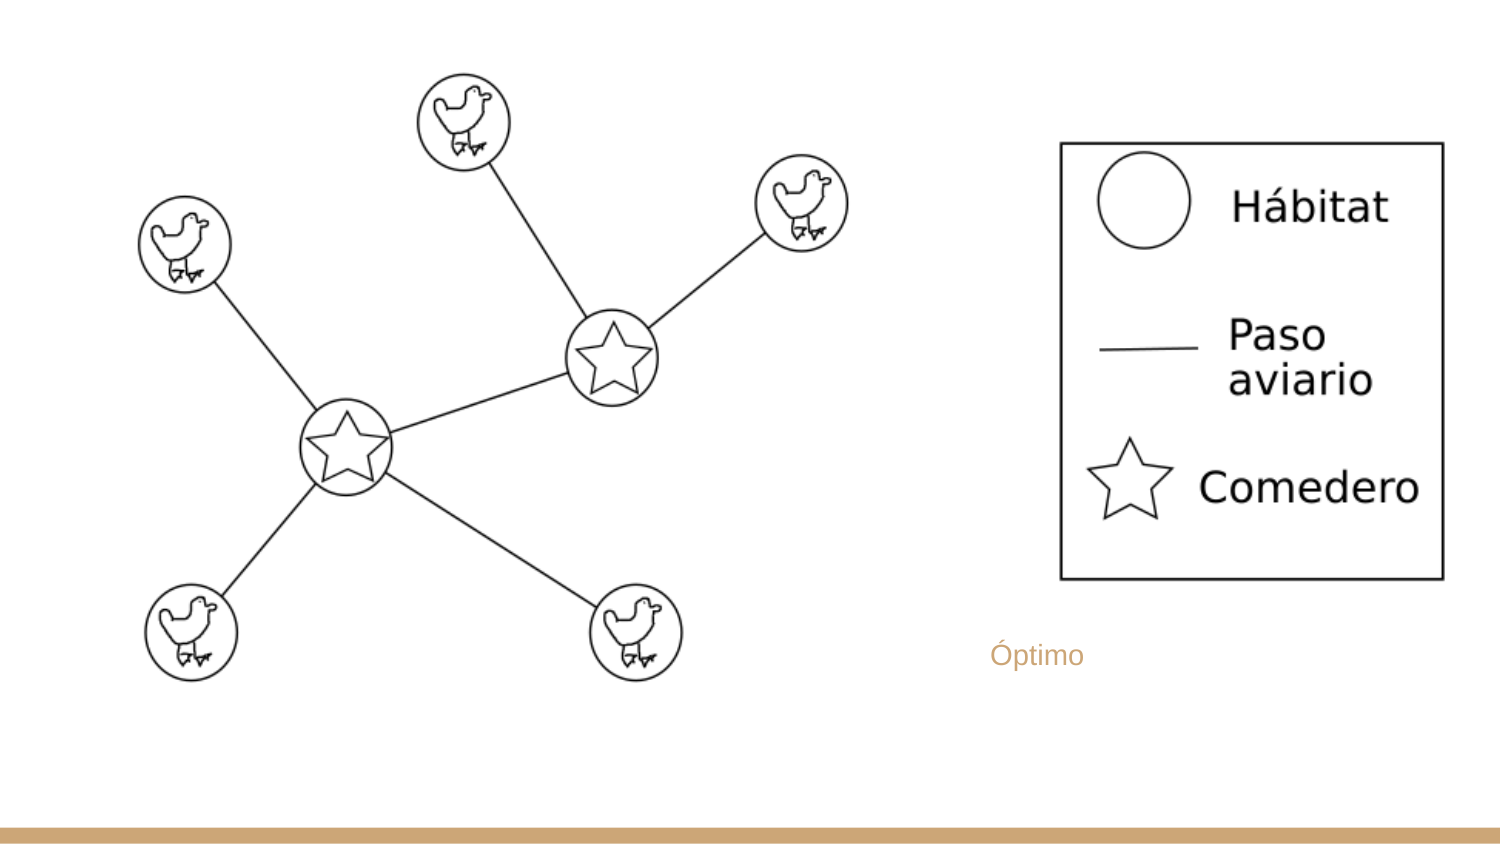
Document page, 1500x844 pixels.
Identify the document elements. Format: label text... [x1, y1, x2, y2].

picture [112, 48, 1465, 757]
text_box Óptimo [788, 628, 1287, 785]
